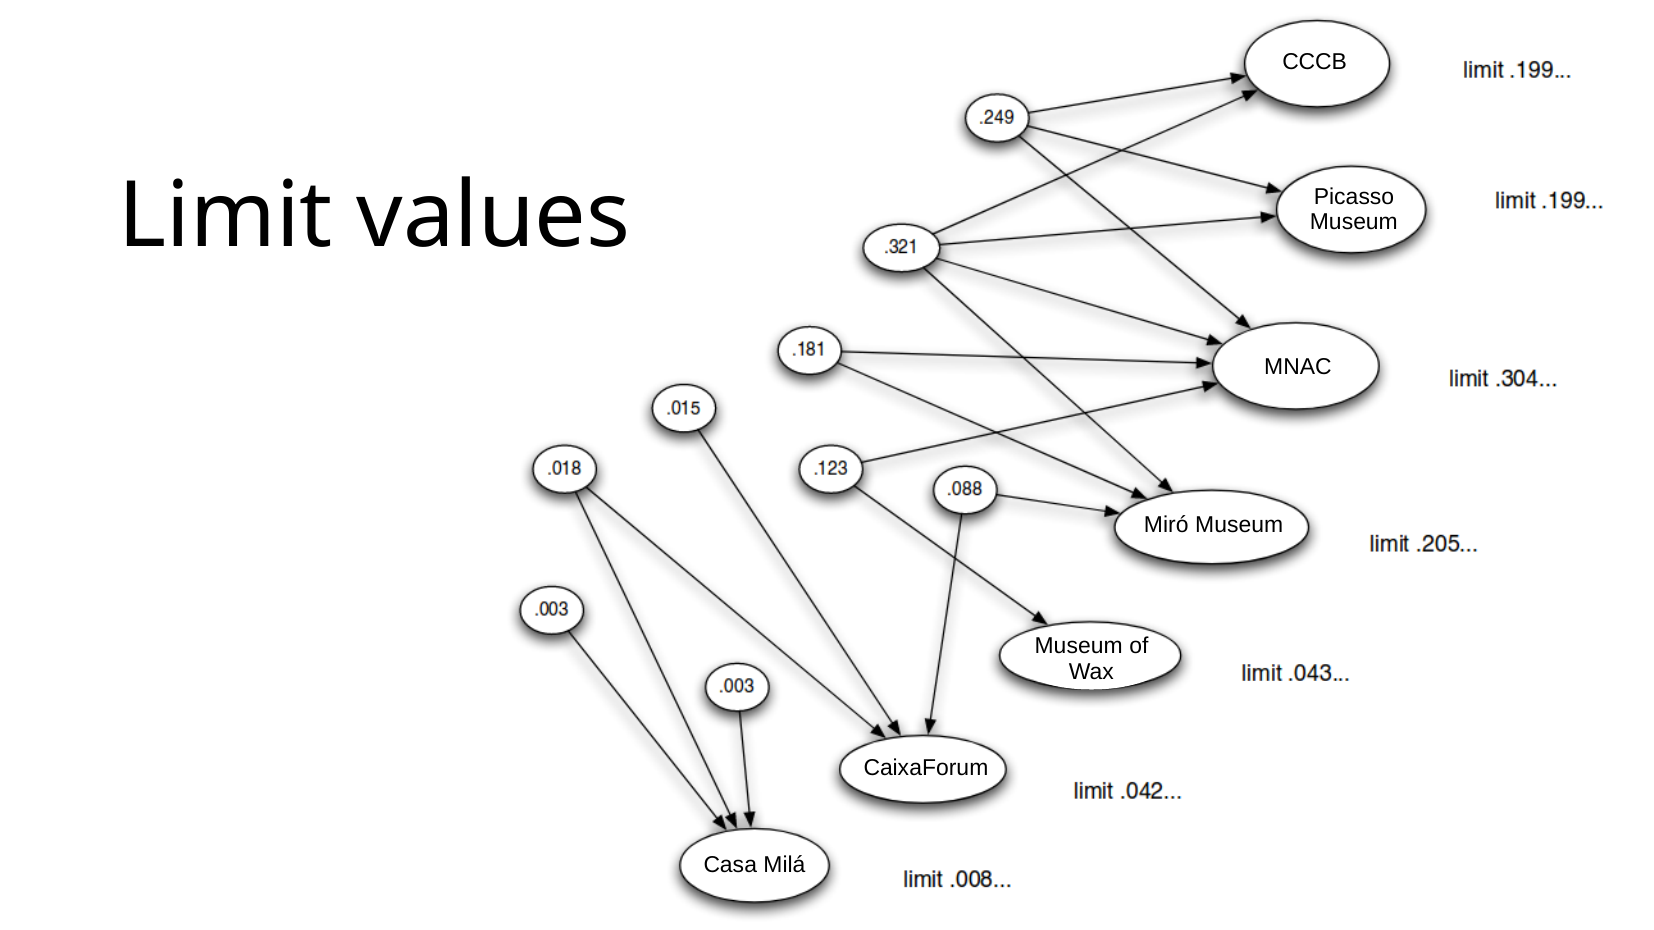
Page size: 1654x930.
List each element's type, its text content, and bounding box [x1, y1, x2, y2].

picture [414, 1, 1653, 930]
title Limit values [0, 1, 751, 420]
text_box Picasso Museum [1286, 170, 1422, 248]
text_box Miró Museum [1129, 493, 1298, 556]
text_box CCCB [1246, 24, 1383, 100]
text_box MNAC [1230, 328, 1367, 406]
text_box CaixaForum [851, 741, 1001, 794]
text_box Museum of Wax [1014, 627, 1169, 690]
text_box Casa Milá [684, 838, 826, 892]
